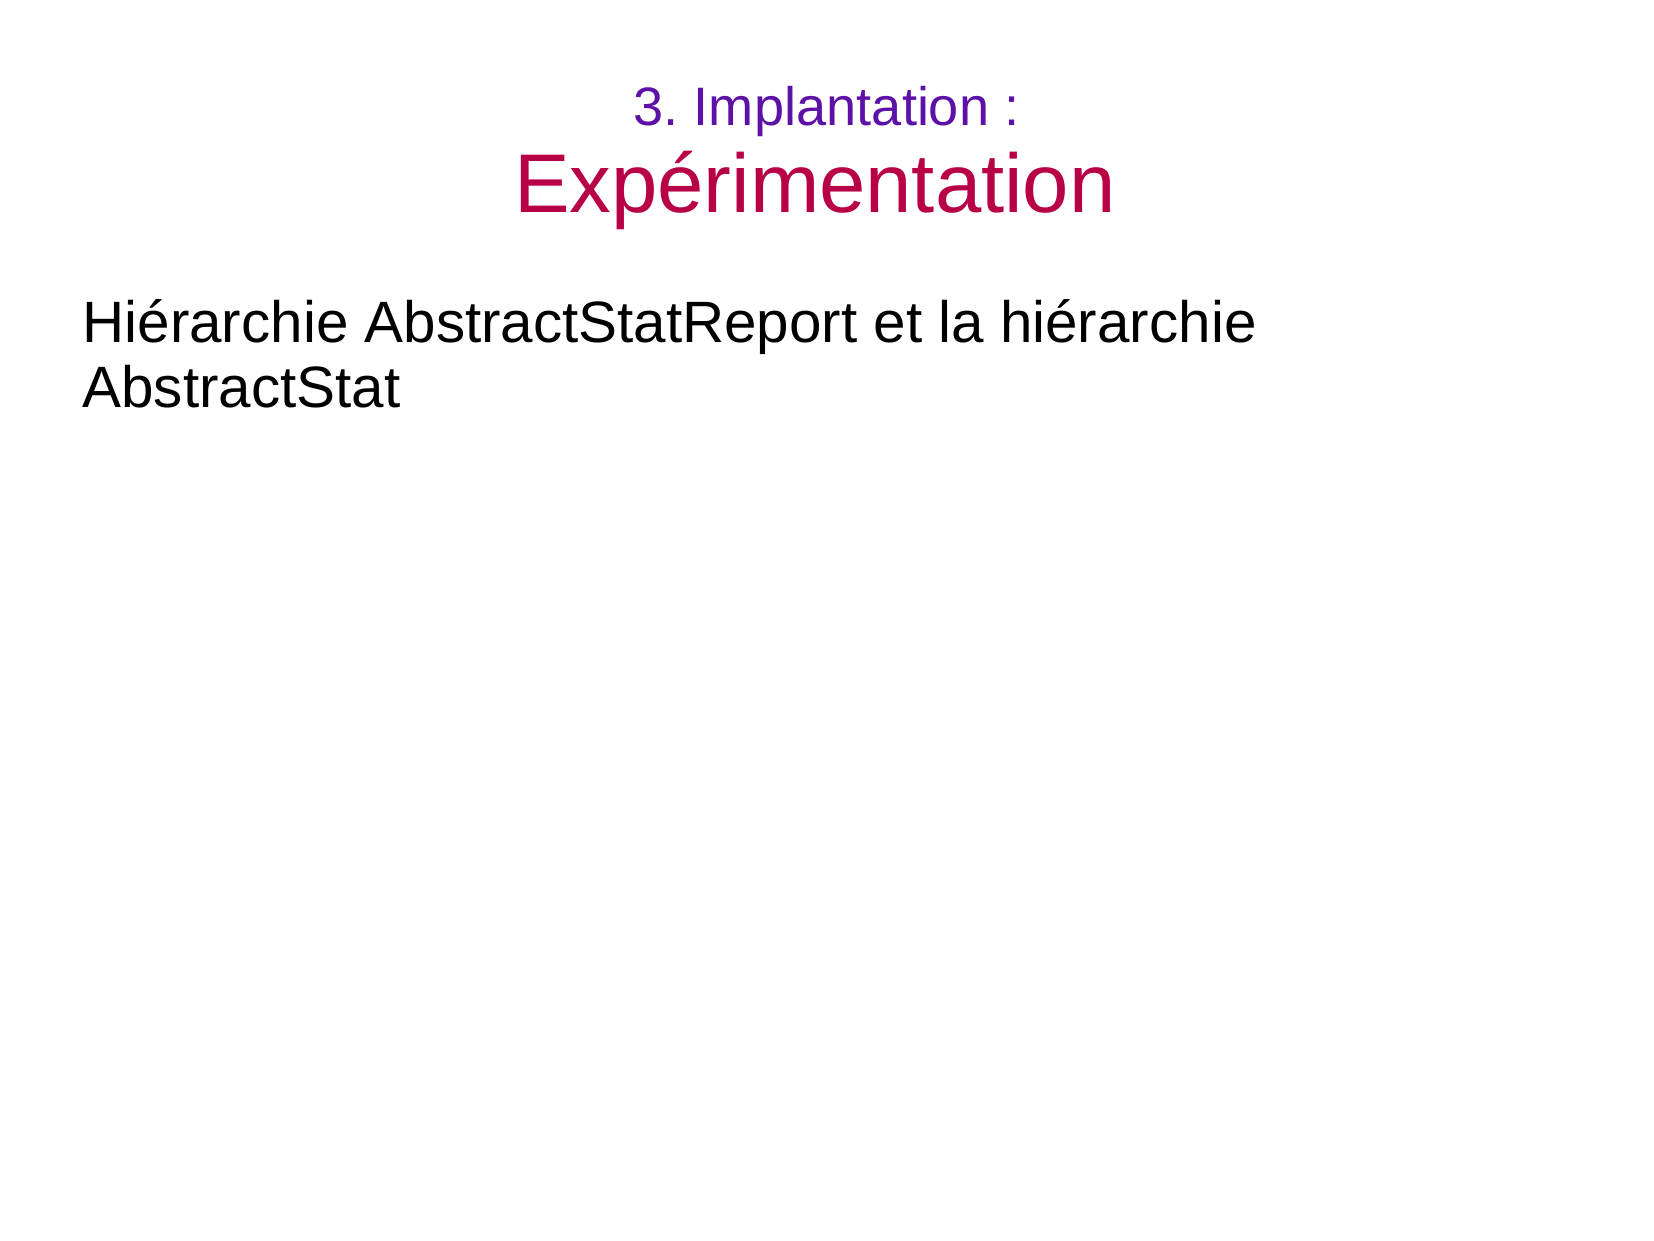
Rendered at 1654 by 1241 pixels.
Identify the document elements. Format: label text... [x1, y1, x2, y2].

list Hiérarchie AbstractStatReport et la hiérarchie AbstractStat [82, 290, 1571, 1109]
title 3. Implantation : Expérimentation [82, 49, 1571, 257]
